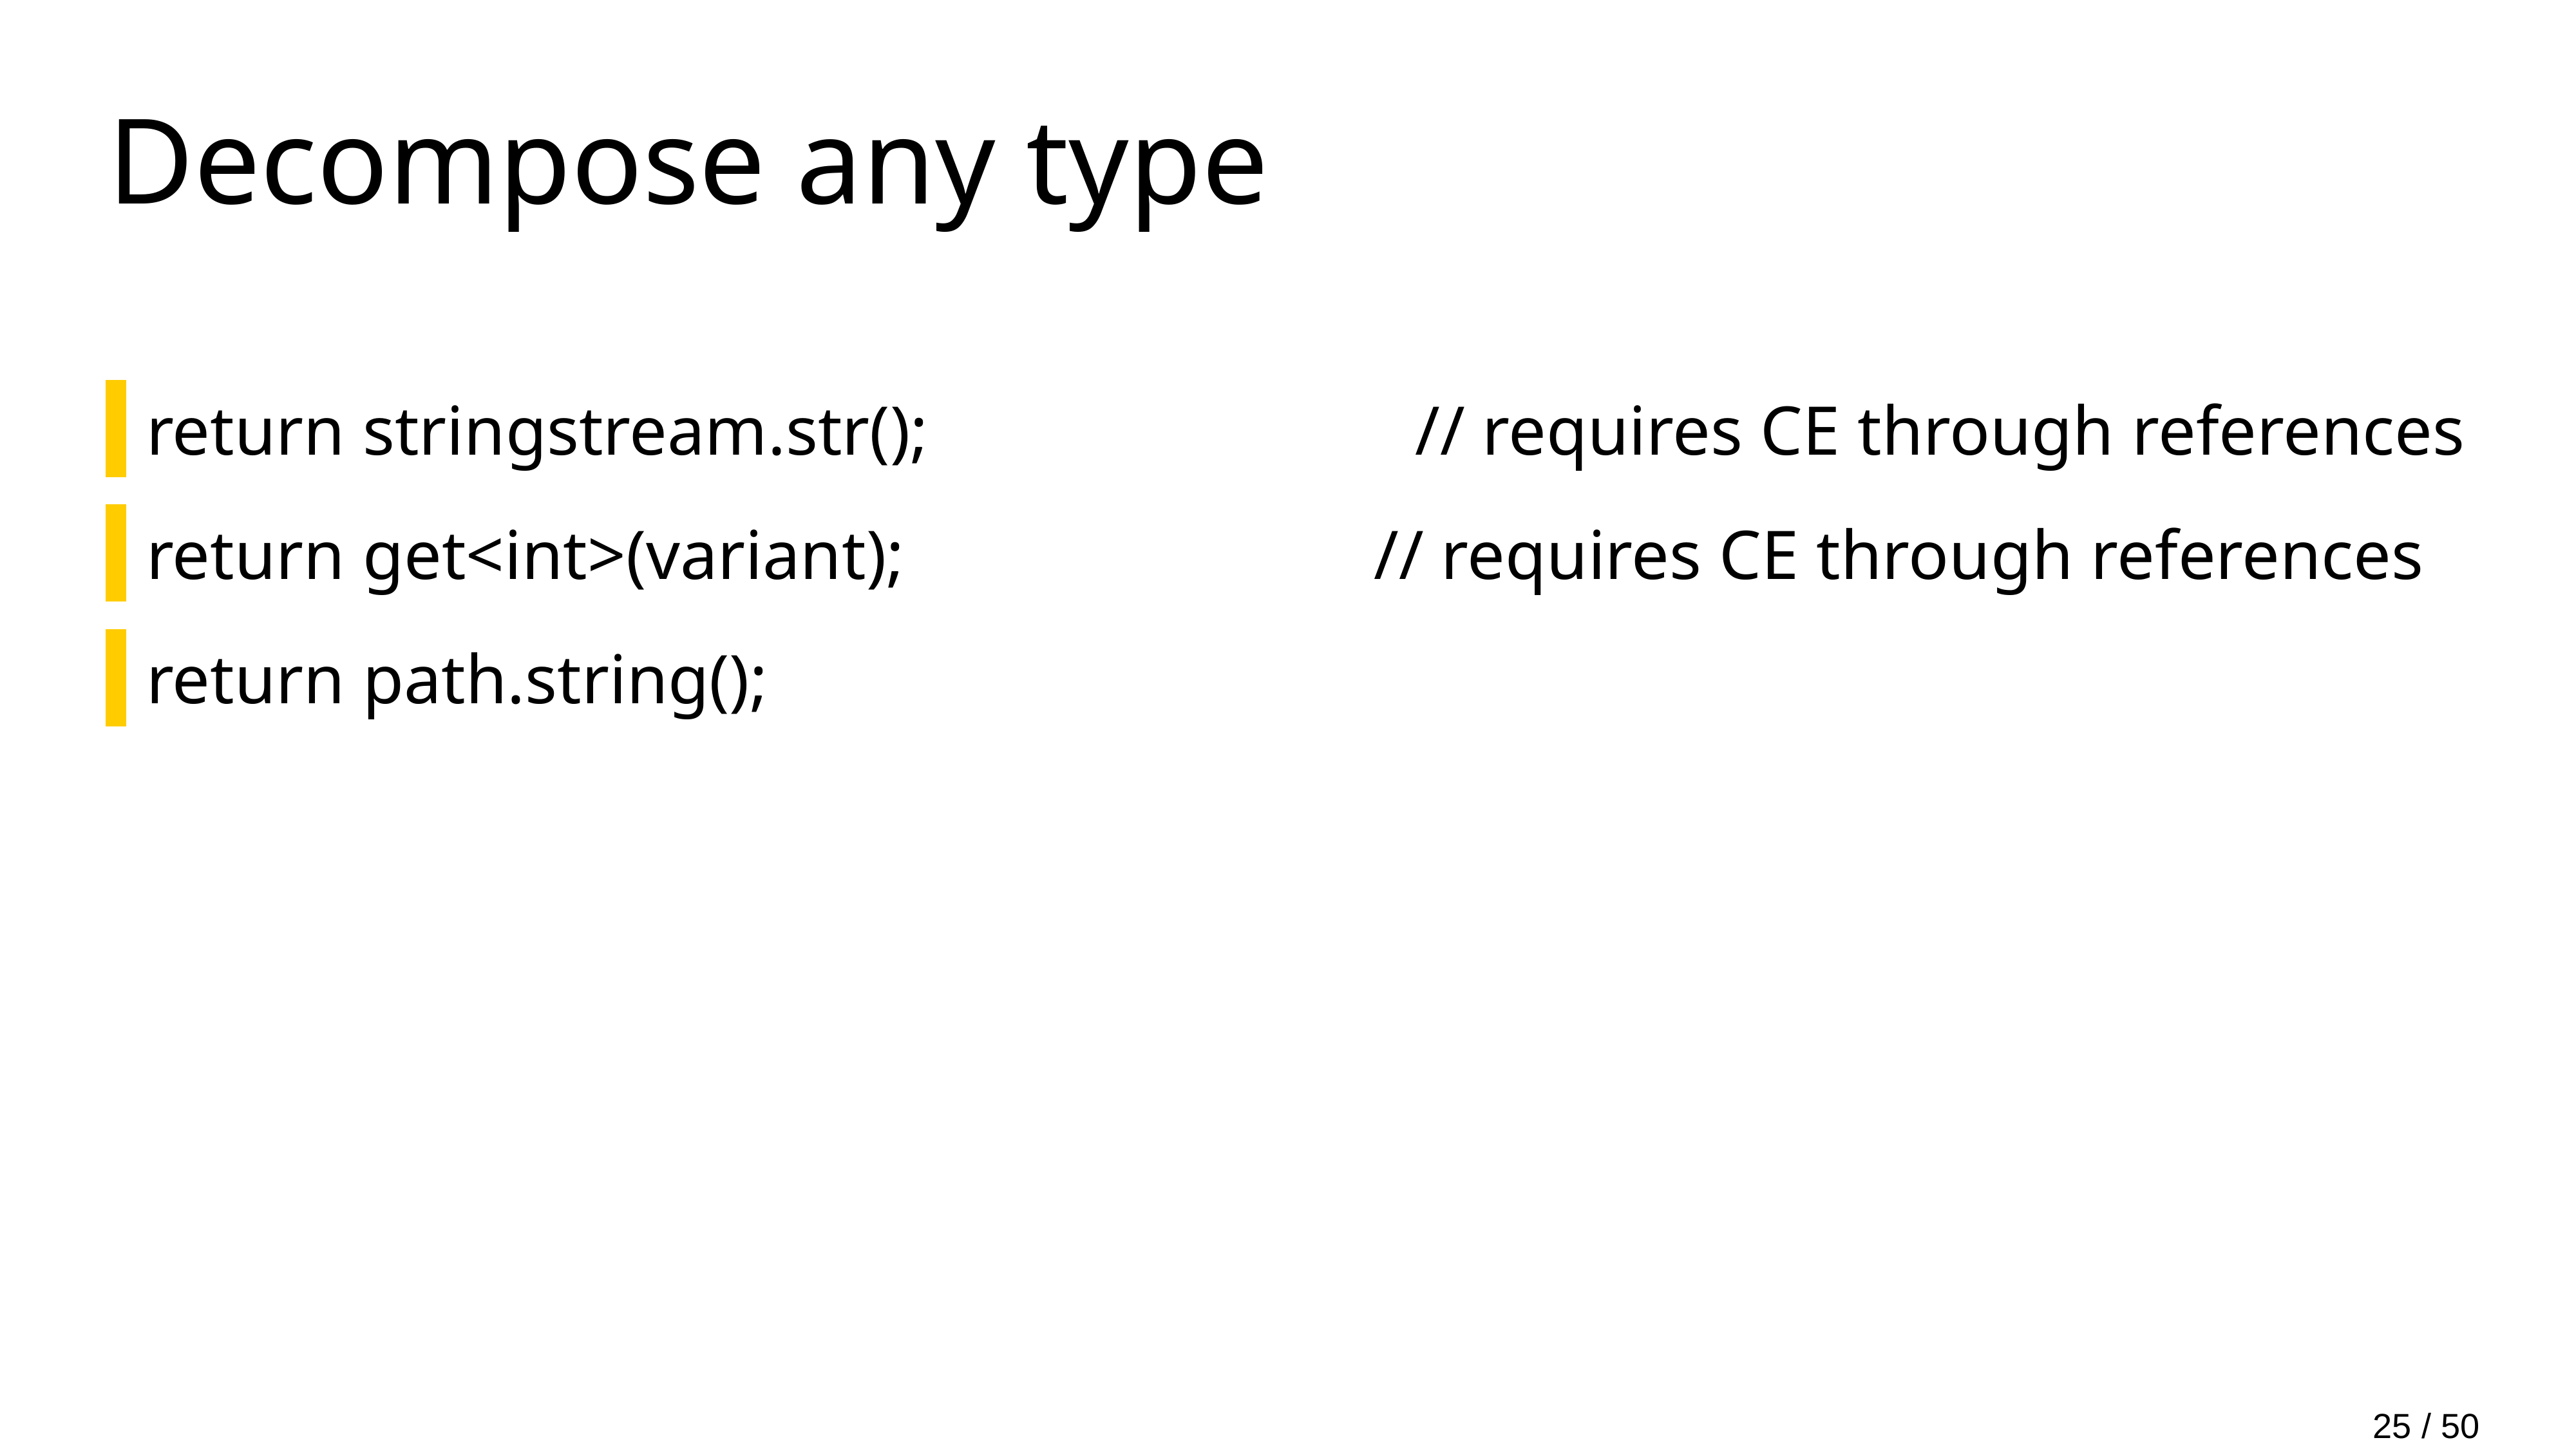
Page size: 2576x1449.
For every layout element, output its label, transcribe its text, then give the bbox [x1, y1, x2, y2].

title Decompose any type [108, 80, 2468, 242]
text_box <number> / 50 [2363, 1402, 2576, 1449]
text_box return stringstream.str(); // requires CE through references return get<int>(variant); // requires CE through references return path.string(); [96, 364, 2512, 1419]
